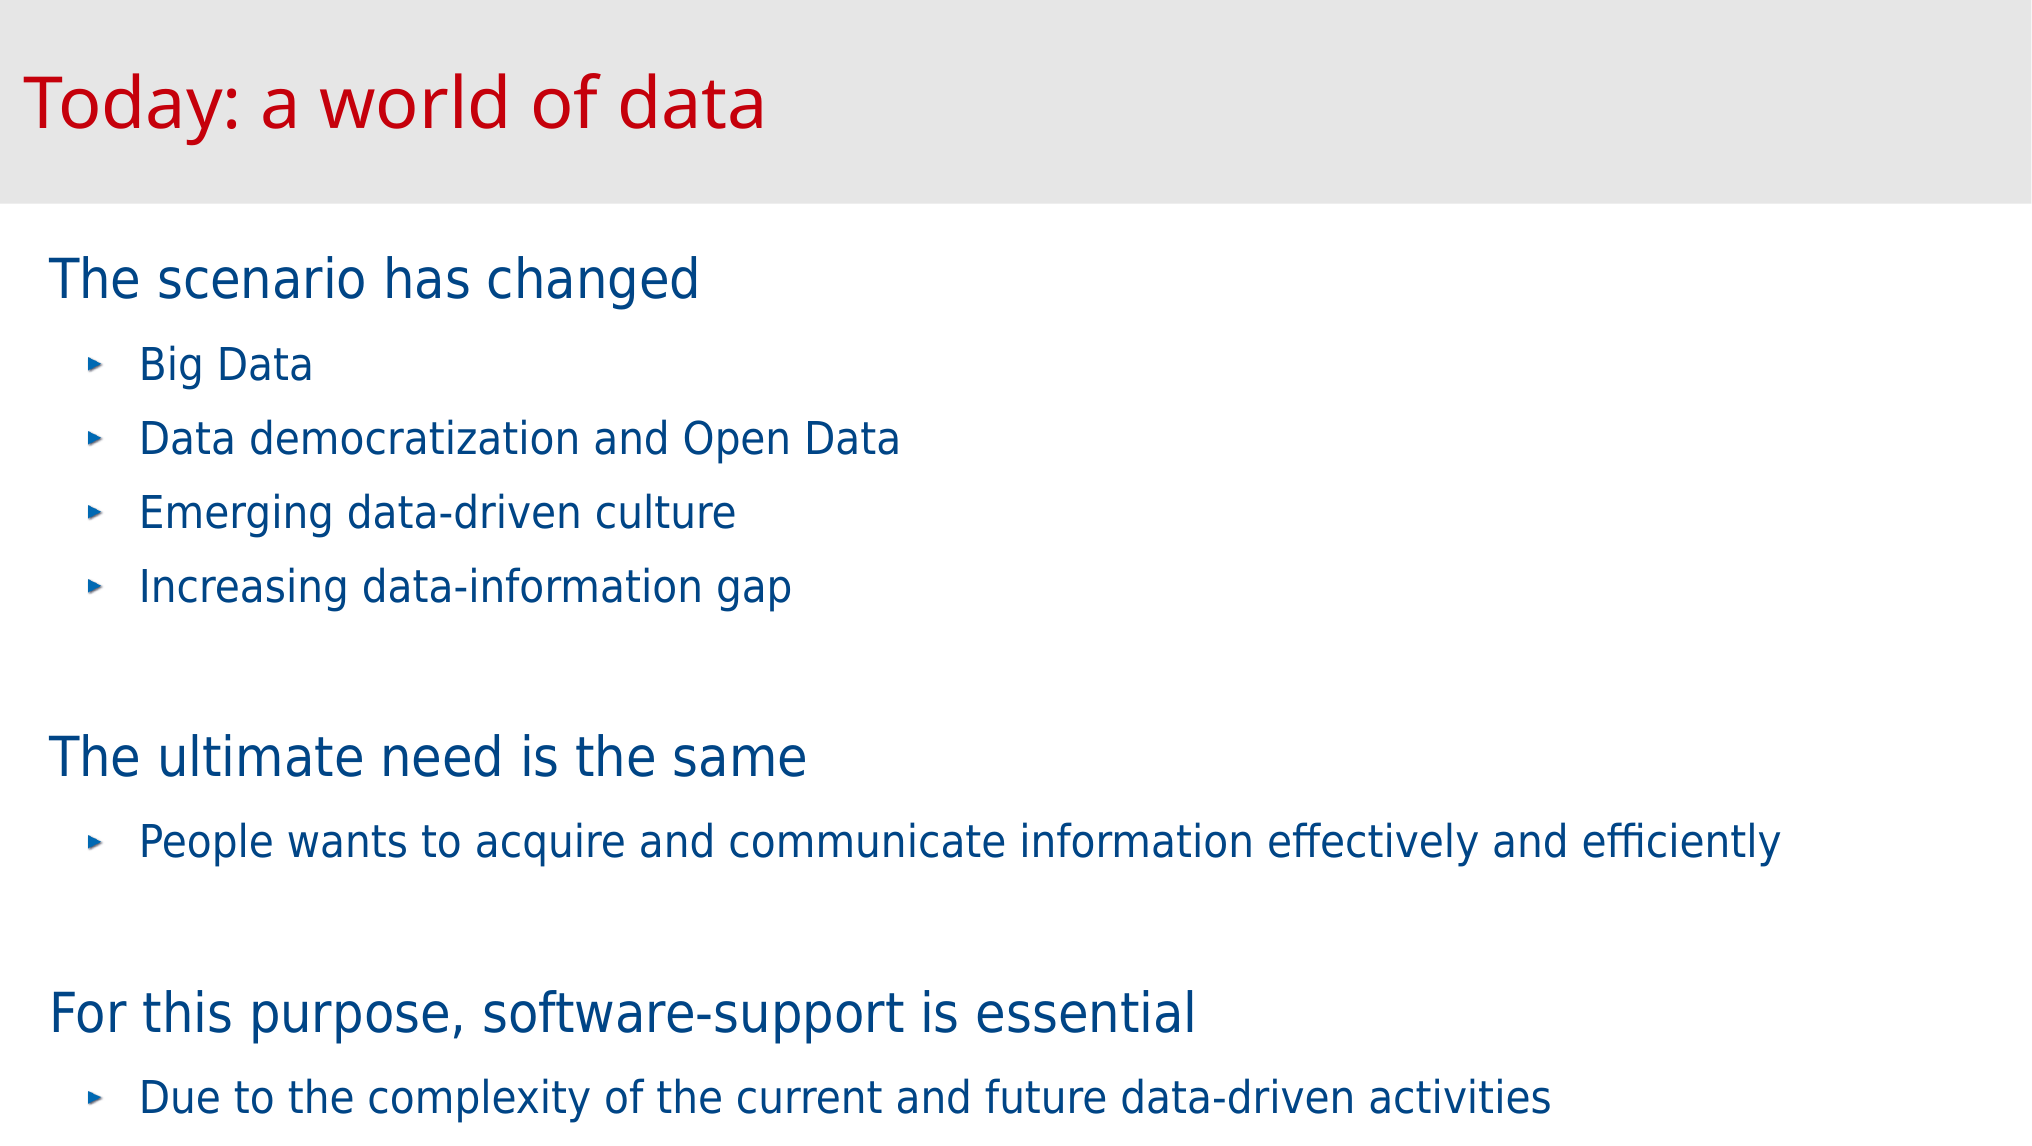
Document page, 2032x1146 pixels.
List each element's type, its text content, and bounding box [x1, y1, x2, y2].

list The scenario has changed Big Data Data democratization and Open Data Emerging data-driven culture Increasing data-information gap The ultimate need is the same People wants to acquire and communicate information effectively and efficiently For this purpose, software-support is essential Due to the complexity of the current and future data-driven activities [0, 247, 2032, 1134]
title Today: a world of data [0, 0, 2032, 204]
